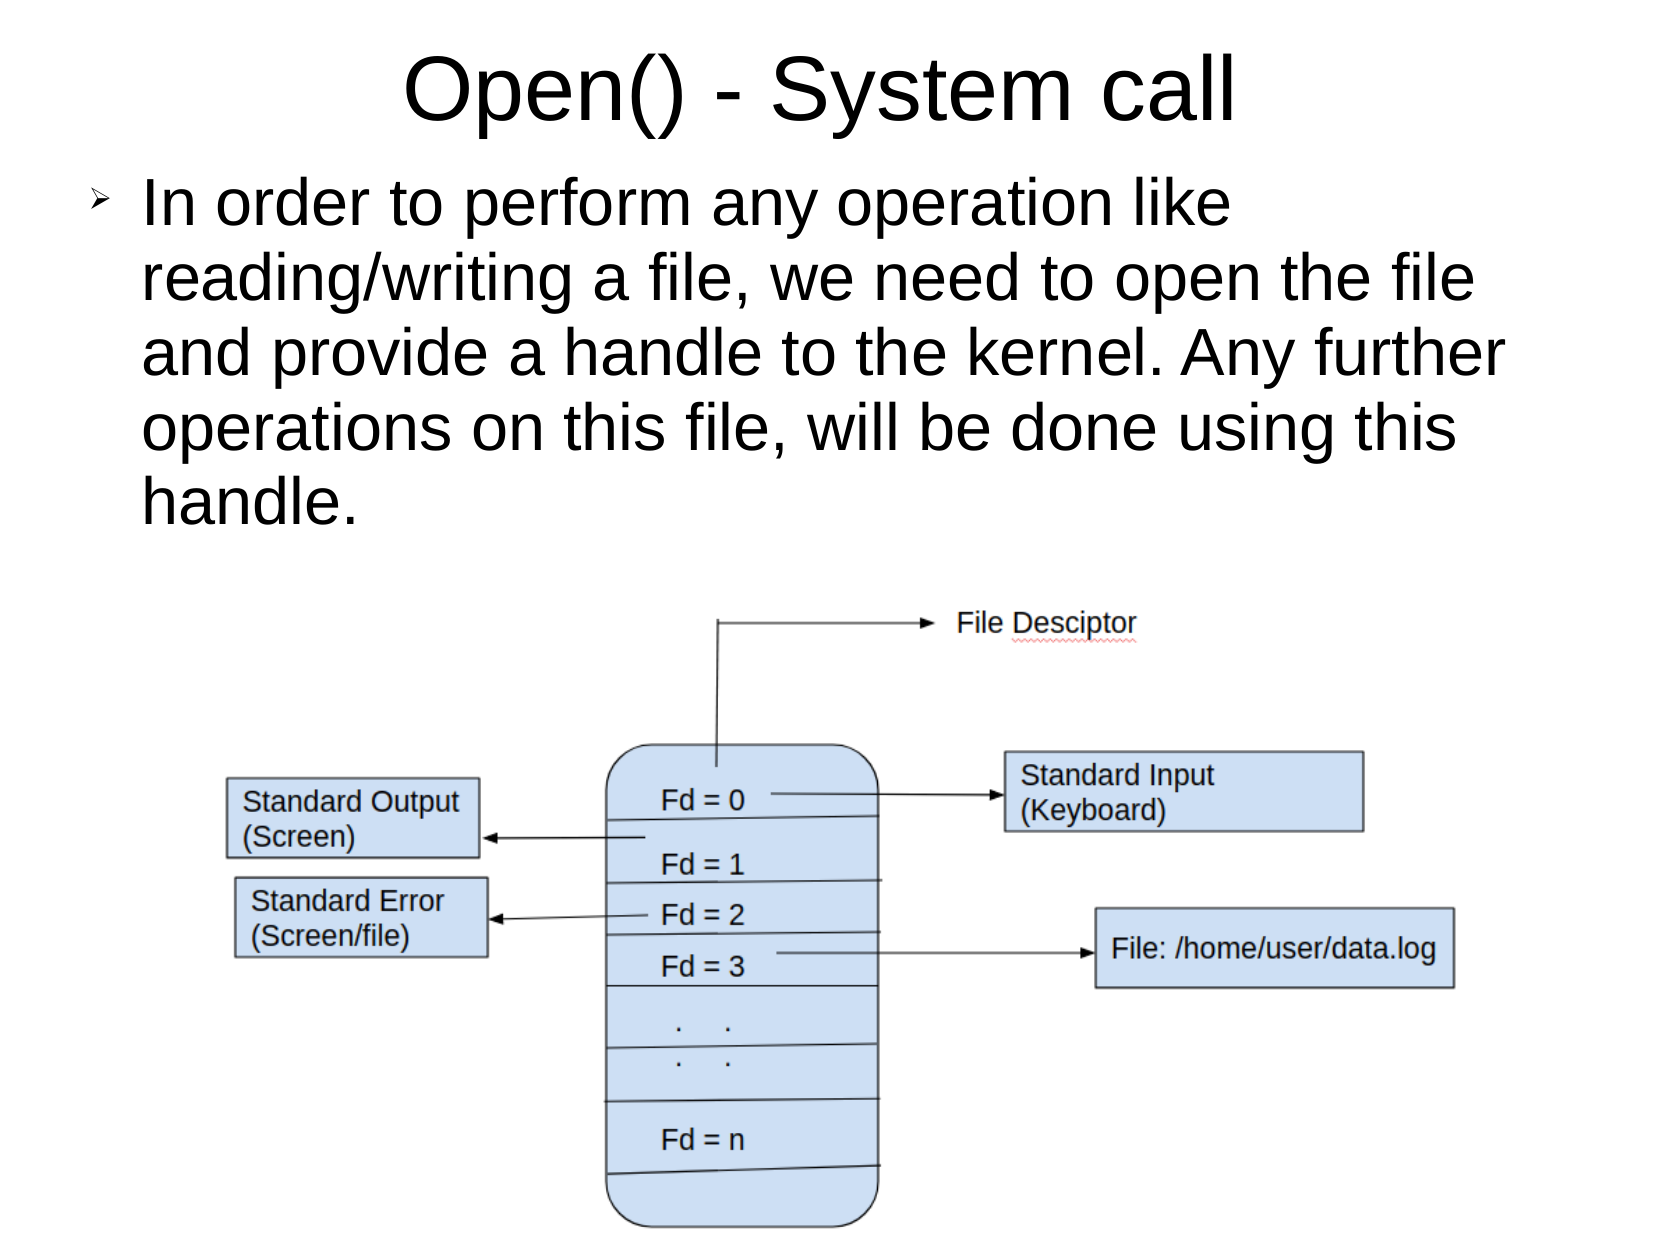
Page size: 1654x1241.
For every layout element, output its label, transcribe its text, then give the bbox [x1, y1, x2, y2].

picture [177, 566, 1517, 1241]
list In order to perform any operation like reading/writing a file, we need to open the file and provide a handle to the kernel. Any further operations on this file, will be done using this handle. [70, 165, 1560, 1003]
title Open() - System call [82, 11, 1560, 165]
